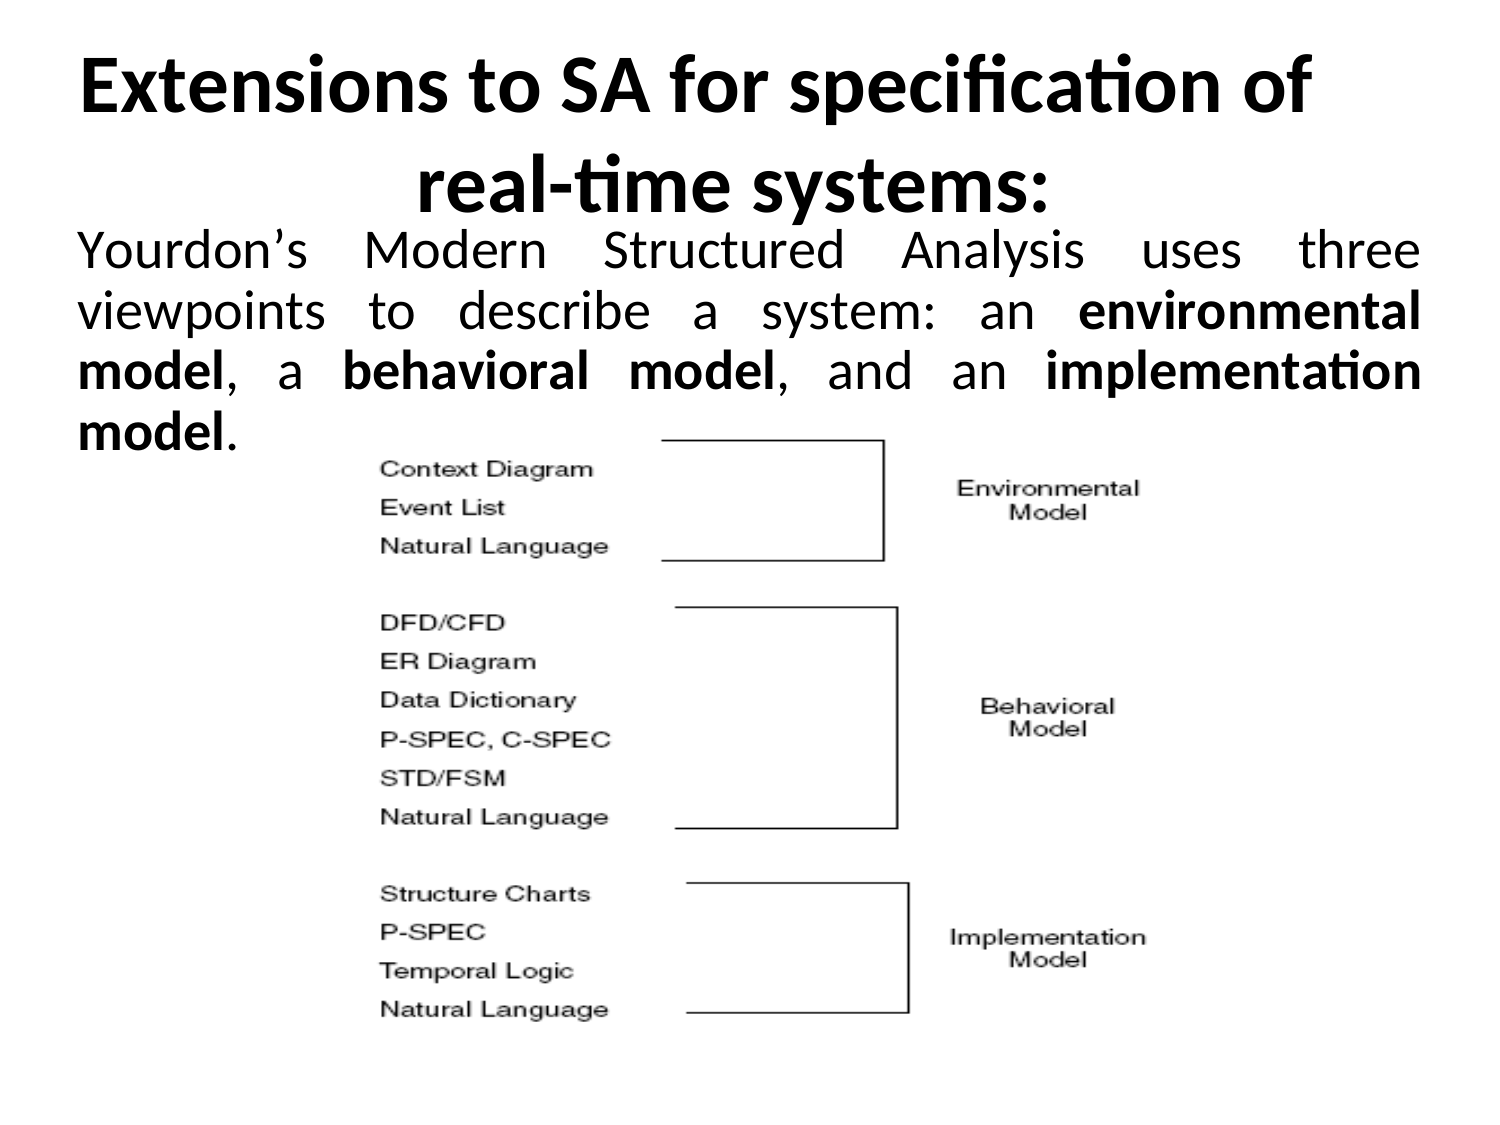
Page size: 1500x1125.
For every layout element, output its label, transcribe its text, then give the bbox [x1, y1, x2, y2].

title Extensions to SA for specification of real-time systems: [0, 21, 1488, 238]
subtitle Yourdon’s Modern Structured Analysis uses three viewpoints to describe a system: an environmental model, a behavioral model, and an implementation model. [62, 212, 1438, 438]
picture [362, 424, 1163, 1038]
